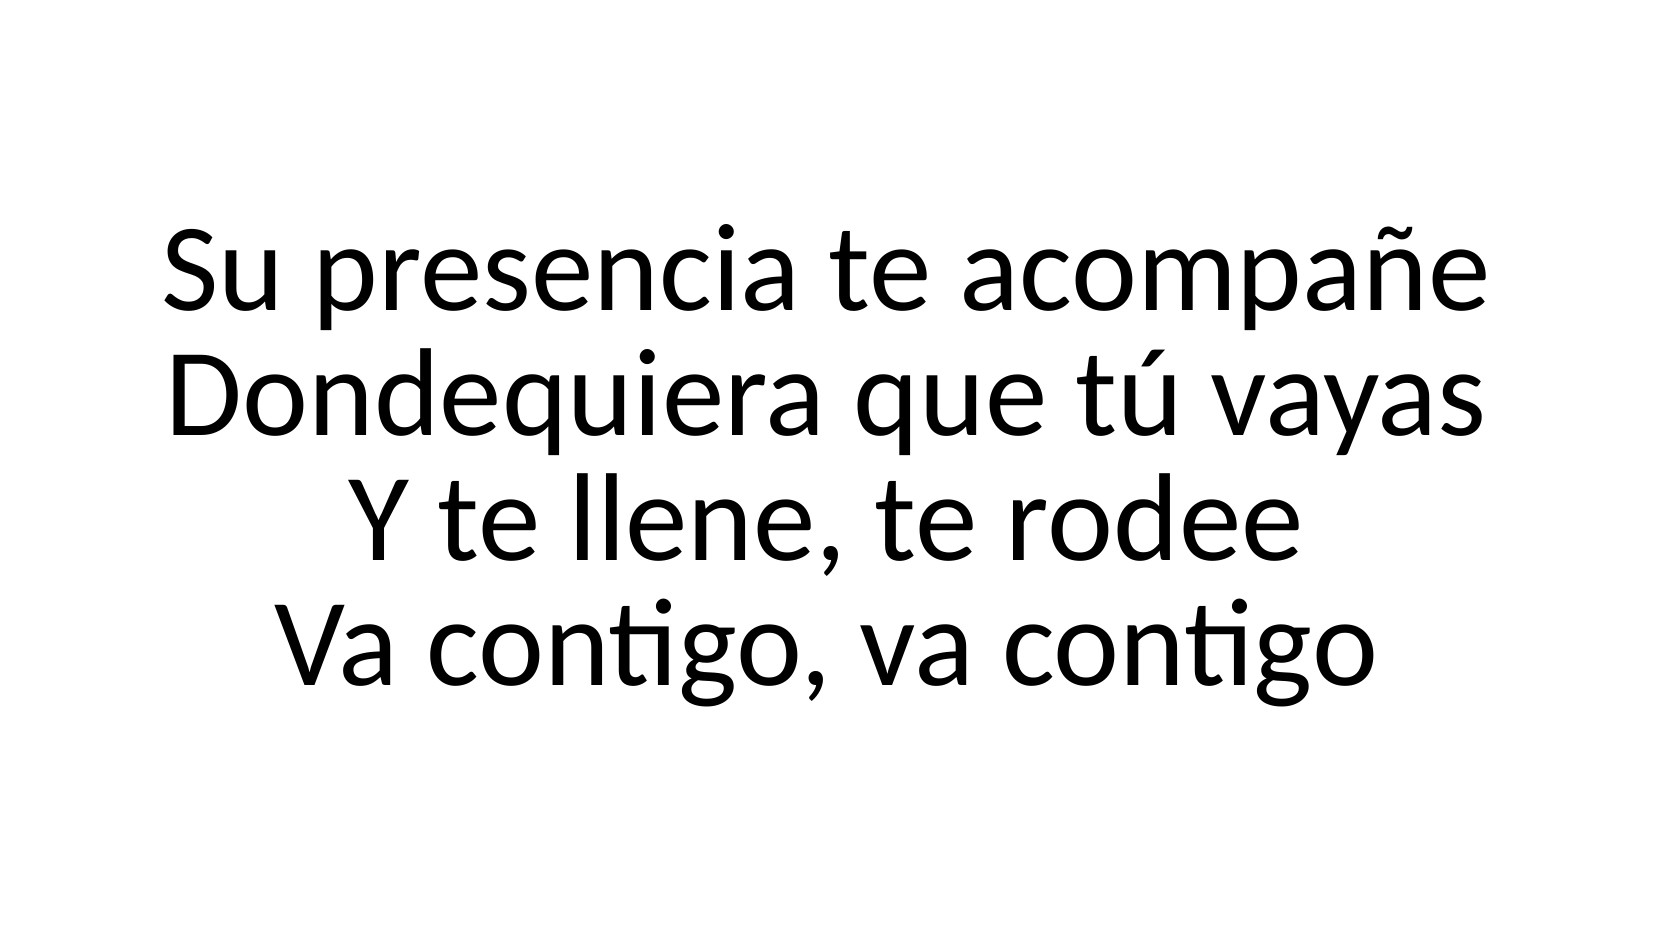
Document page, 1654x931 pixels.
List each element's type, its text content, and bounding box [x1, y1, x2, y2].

title Su presencia te acompañe Dondequiera que tú vayas Y te llene, te rodee Va contigo, va contigo [0, 3, 1654, 931]
